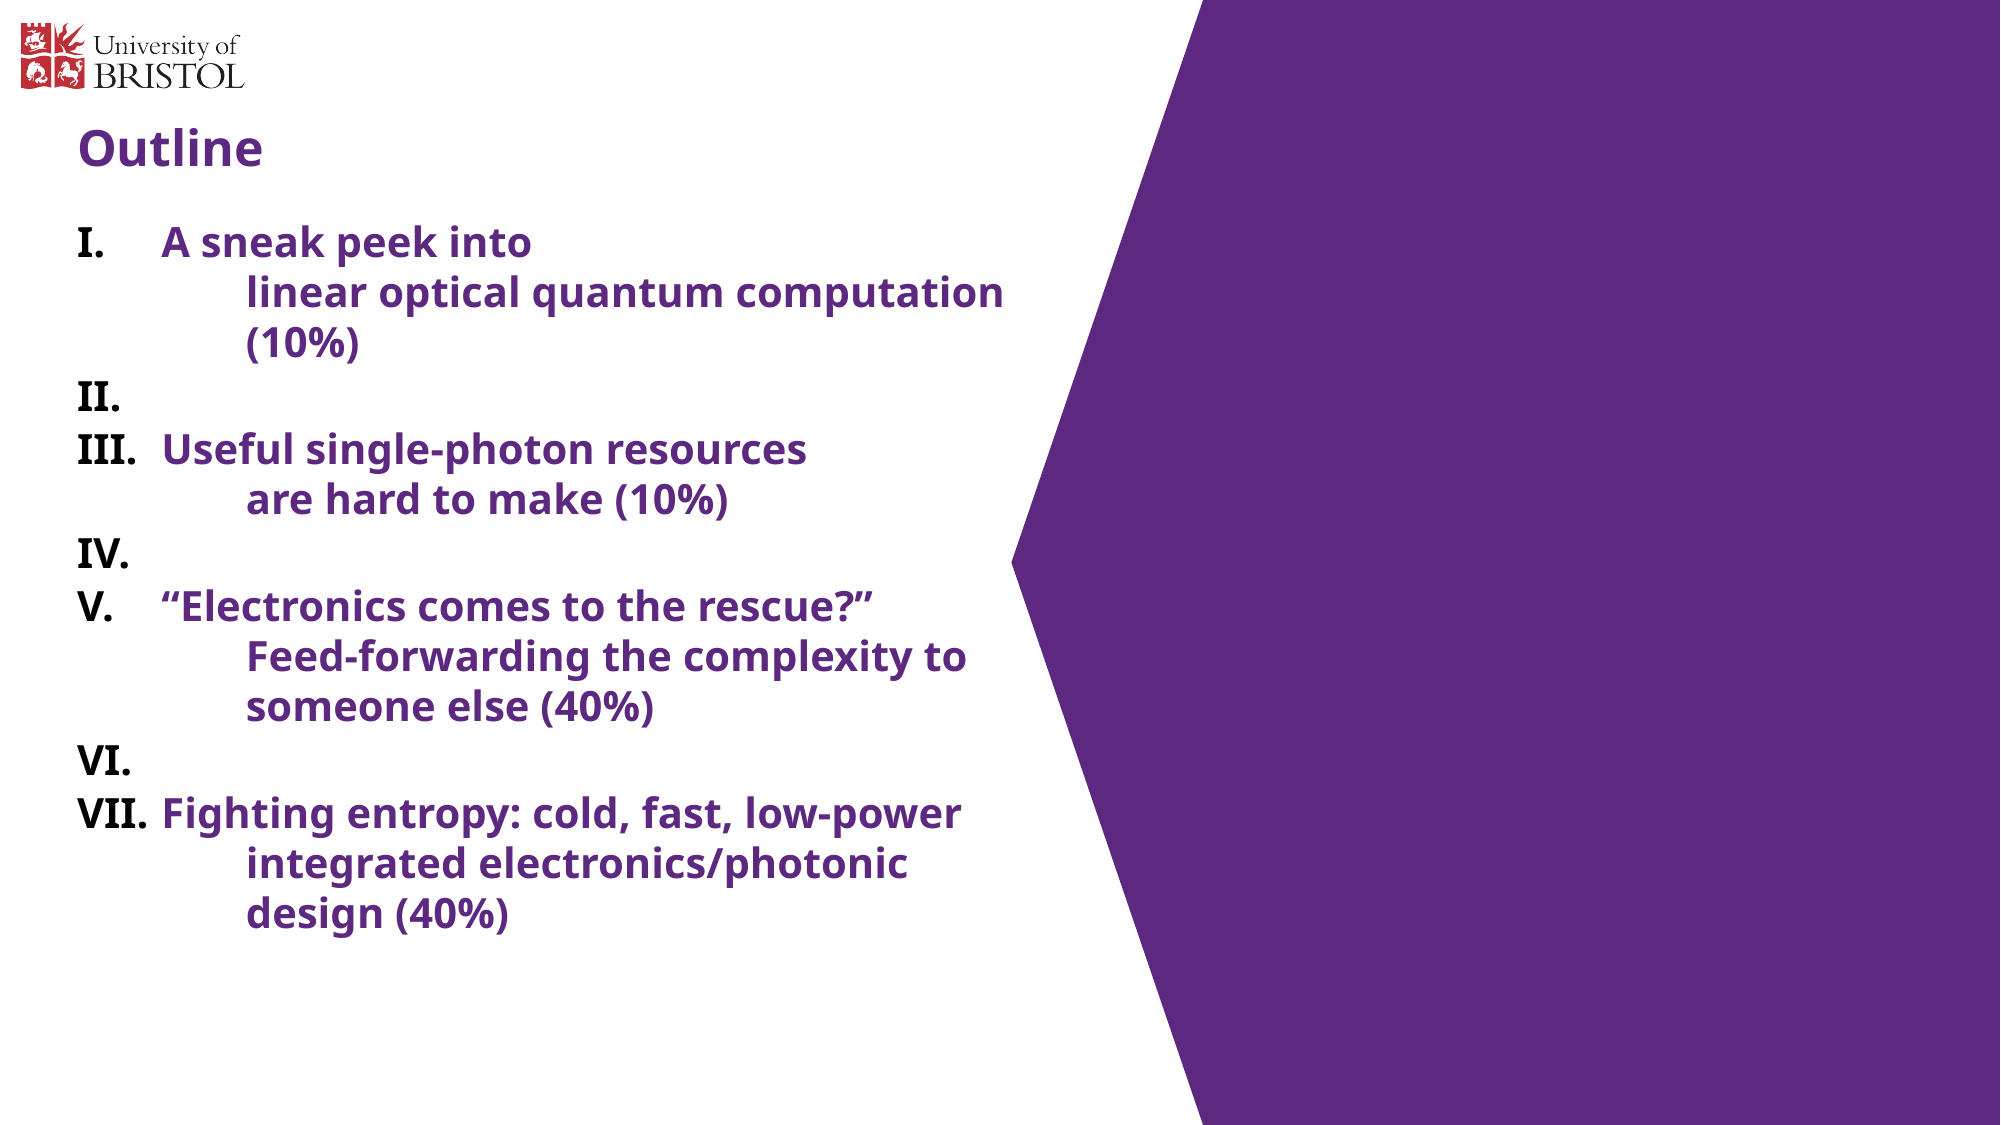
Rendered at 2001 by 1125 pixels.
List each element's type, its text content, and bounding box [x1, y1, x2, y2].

text_box Outline A sneak peek into linear optical quantum computation (10%) Useful single-photon resources are hard to make (10%) “Electronics comes to the rescue?” Feed-forwarding the complexity to someone else (40%) Fighting entropy: cold, fast, low-power integrated electronics/photonic design (40%) [62, 108, 1059, 974]
text_box [1059, 0, 2000, 1125]
picture [21, 23, 245, 89]
